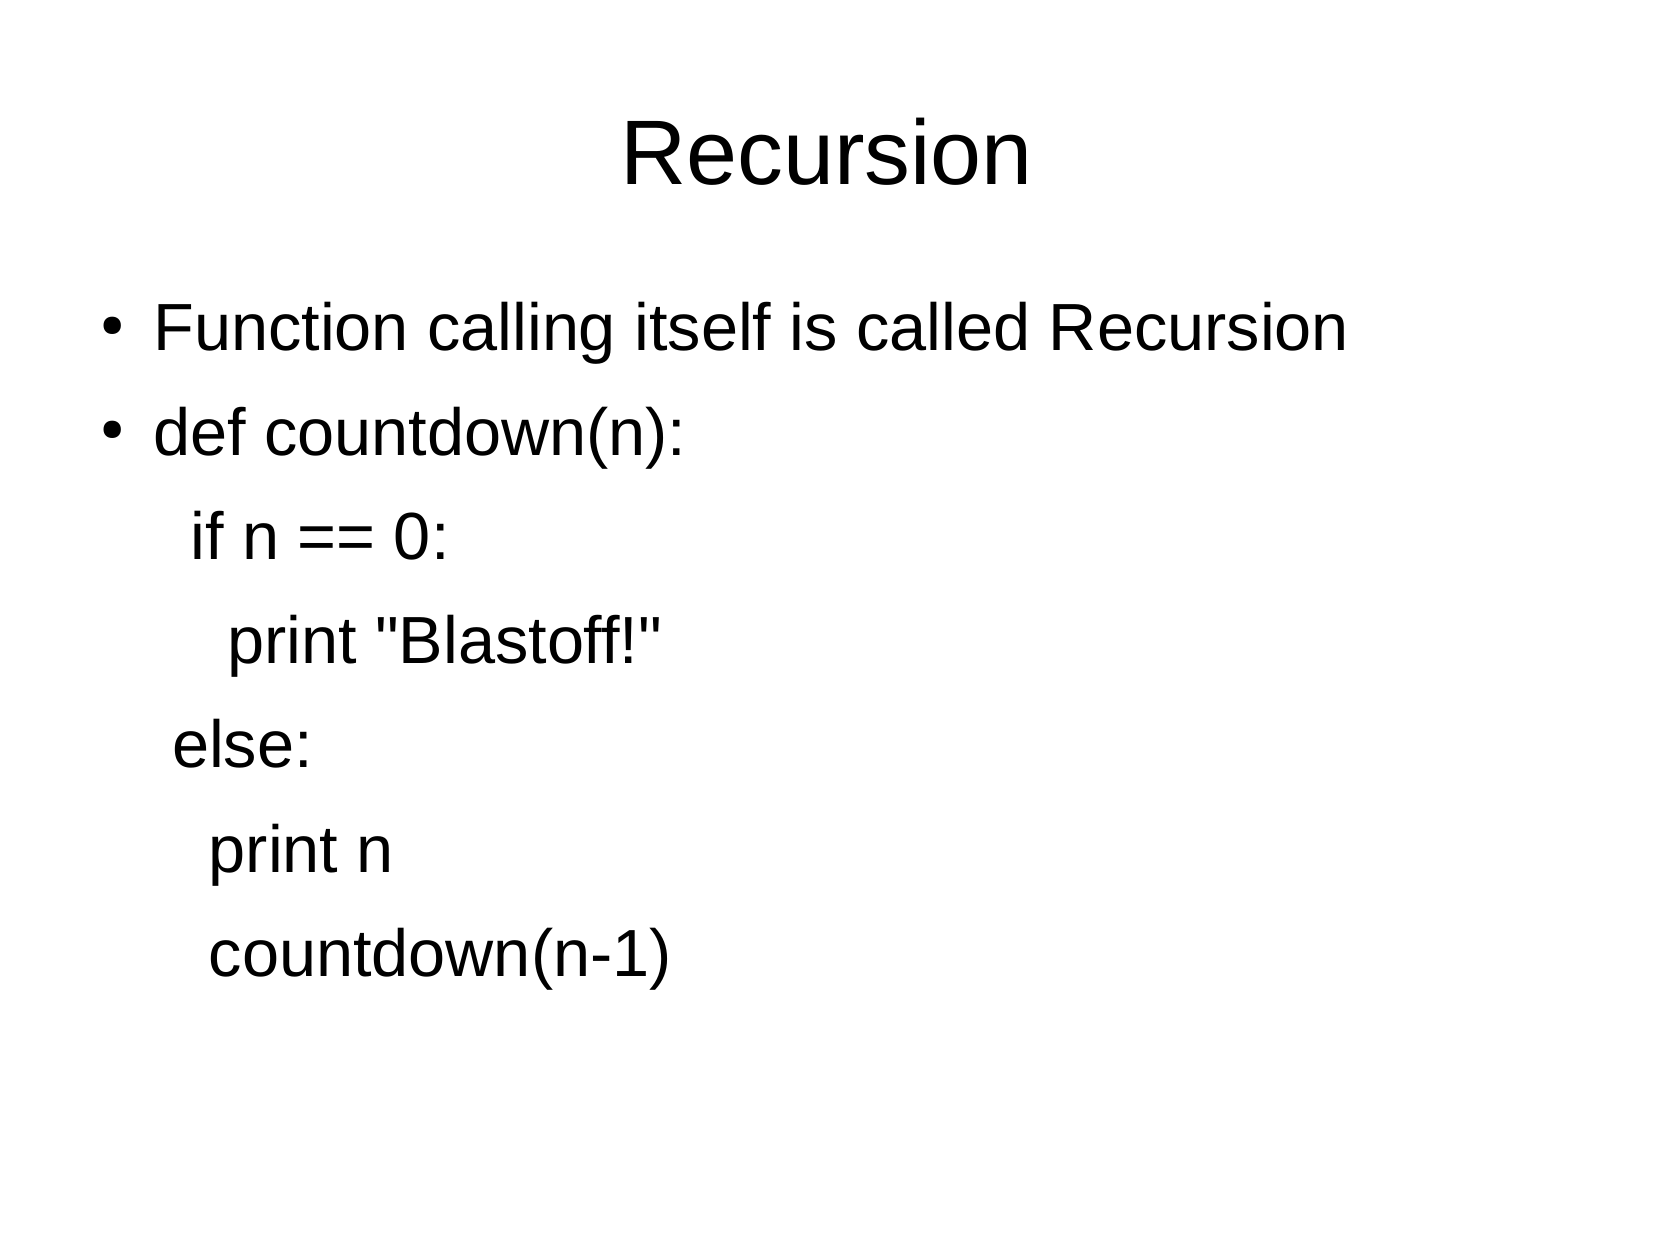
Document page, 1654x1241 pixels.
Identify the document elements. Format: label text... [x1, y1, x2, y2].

list Function calling itself is called Recursion def countdown(n): if n == 0: print "Blastoff!" else: print n countdown(n-1) [82, 290, 1571, 1010]
title Recursion [82, 49, 1571, 257]
